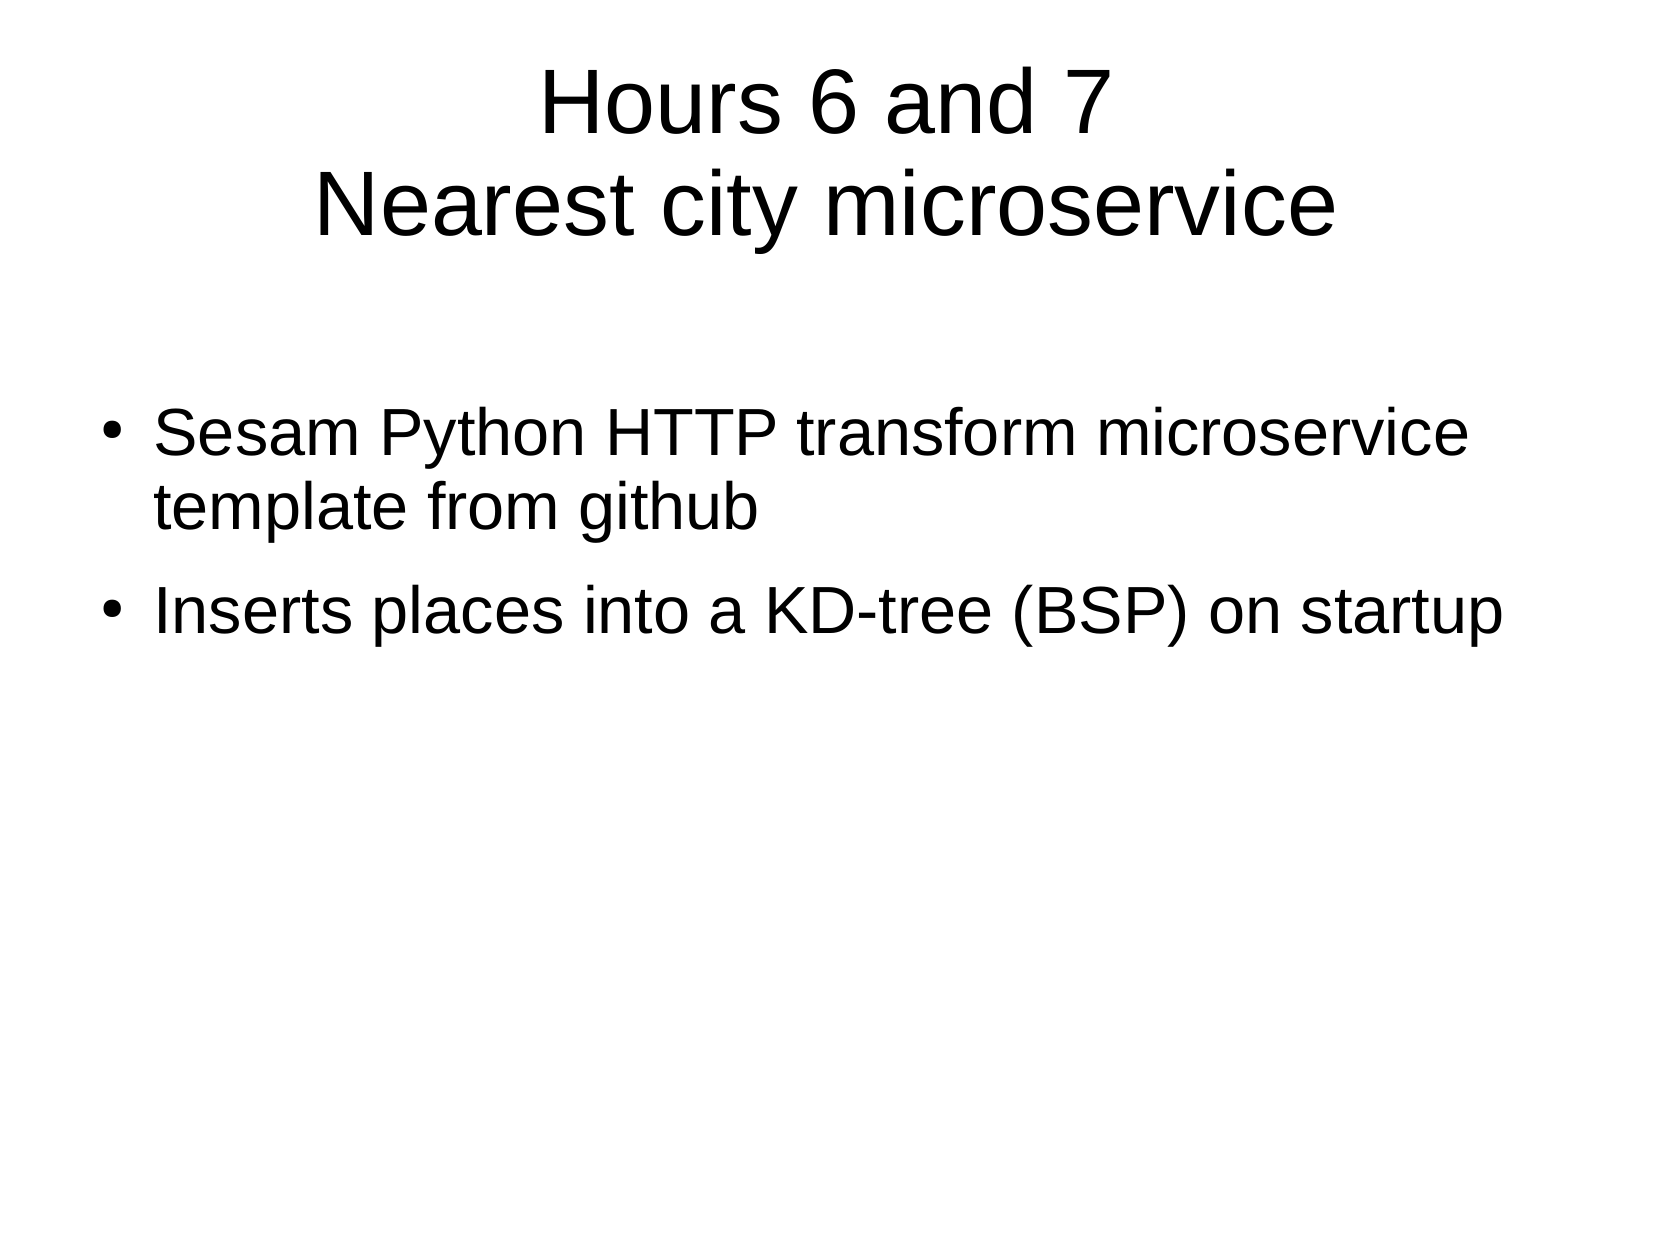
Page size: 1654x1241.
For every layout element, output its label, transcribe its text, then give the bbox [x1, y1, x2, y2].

title Hours 6 and 7 Nearest city microservice [82, 49, 1571, 257]
list Sesam Python HTTP transform microservice template from github Inserts places into a KD-tree (BSP) on startup [82, 290, 1571, 1010]
